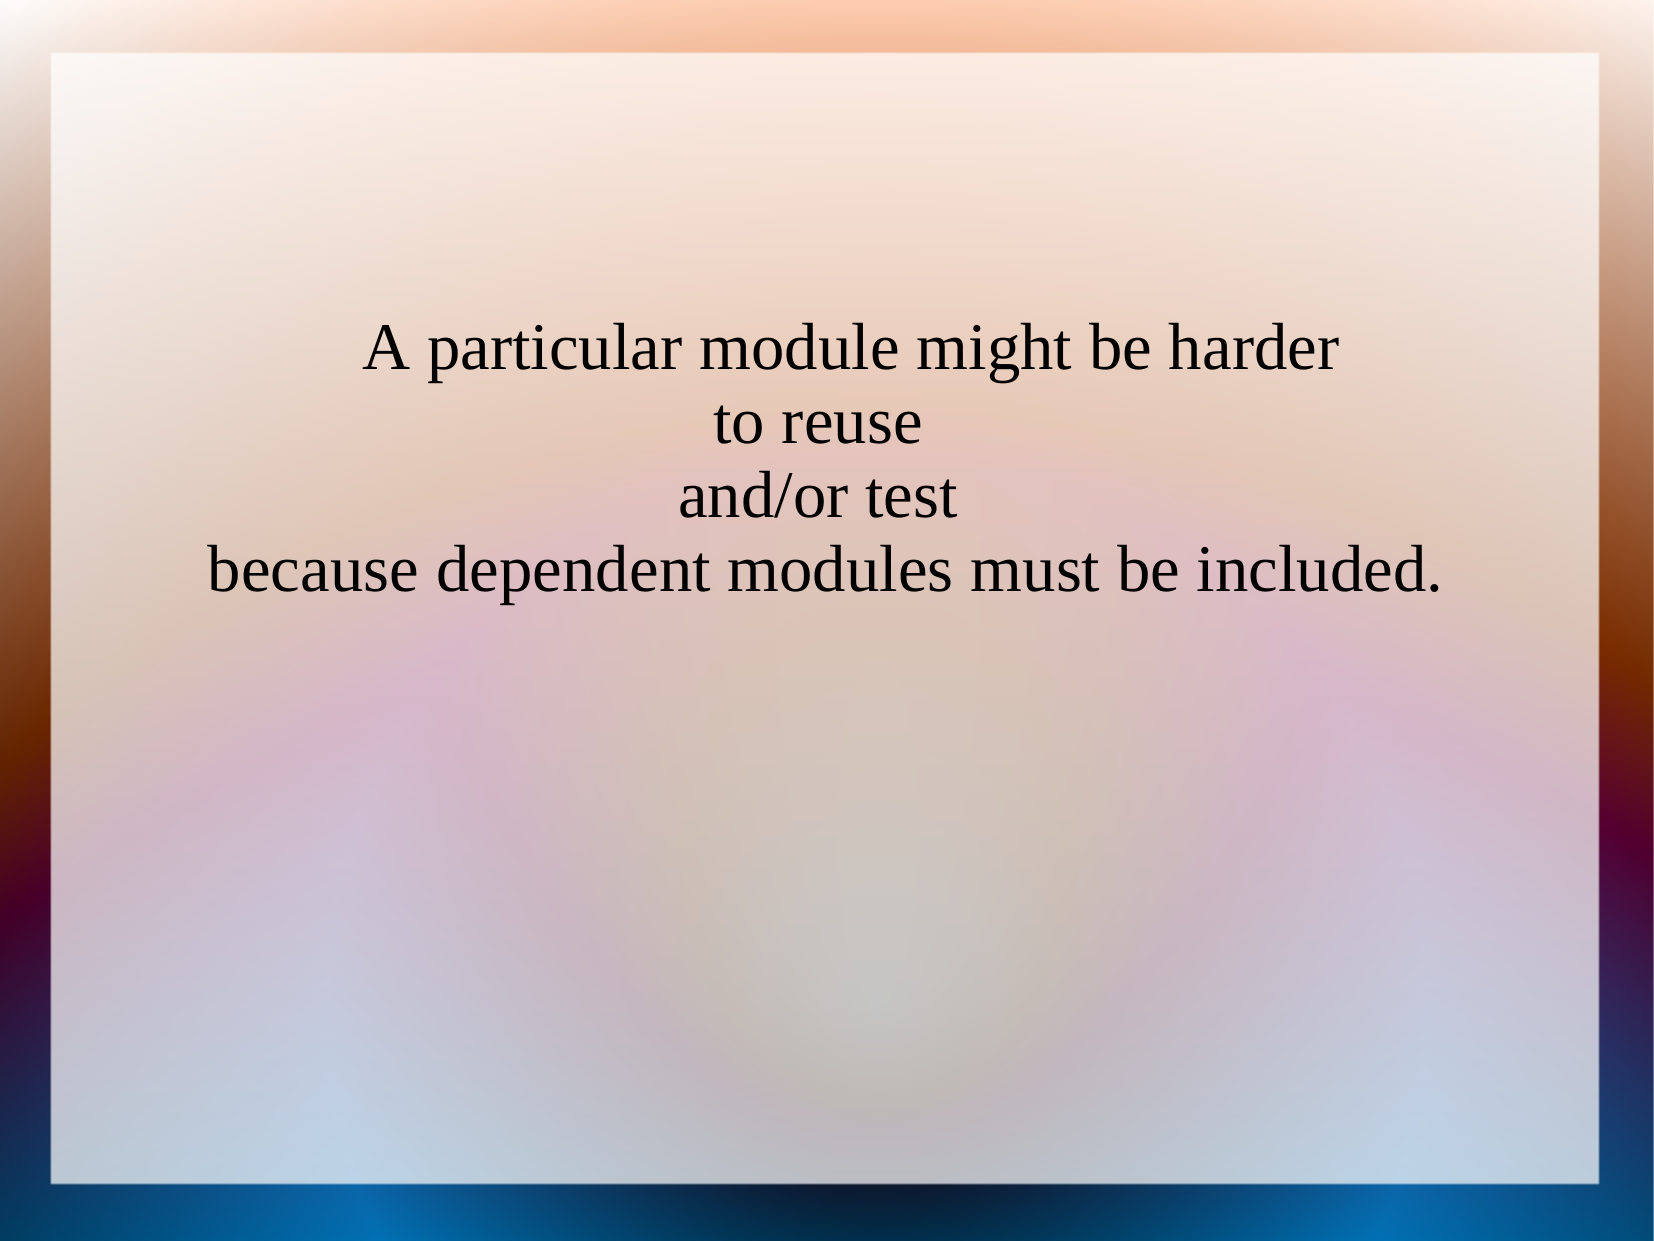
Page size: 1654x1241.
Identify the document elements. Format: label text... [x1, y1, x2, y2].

subtitle A particular module might be harder to reuse and/or test because dependent modules must be included. [82, 55, 1571, 1010]
picture [0, 0, 1654, 1241]
